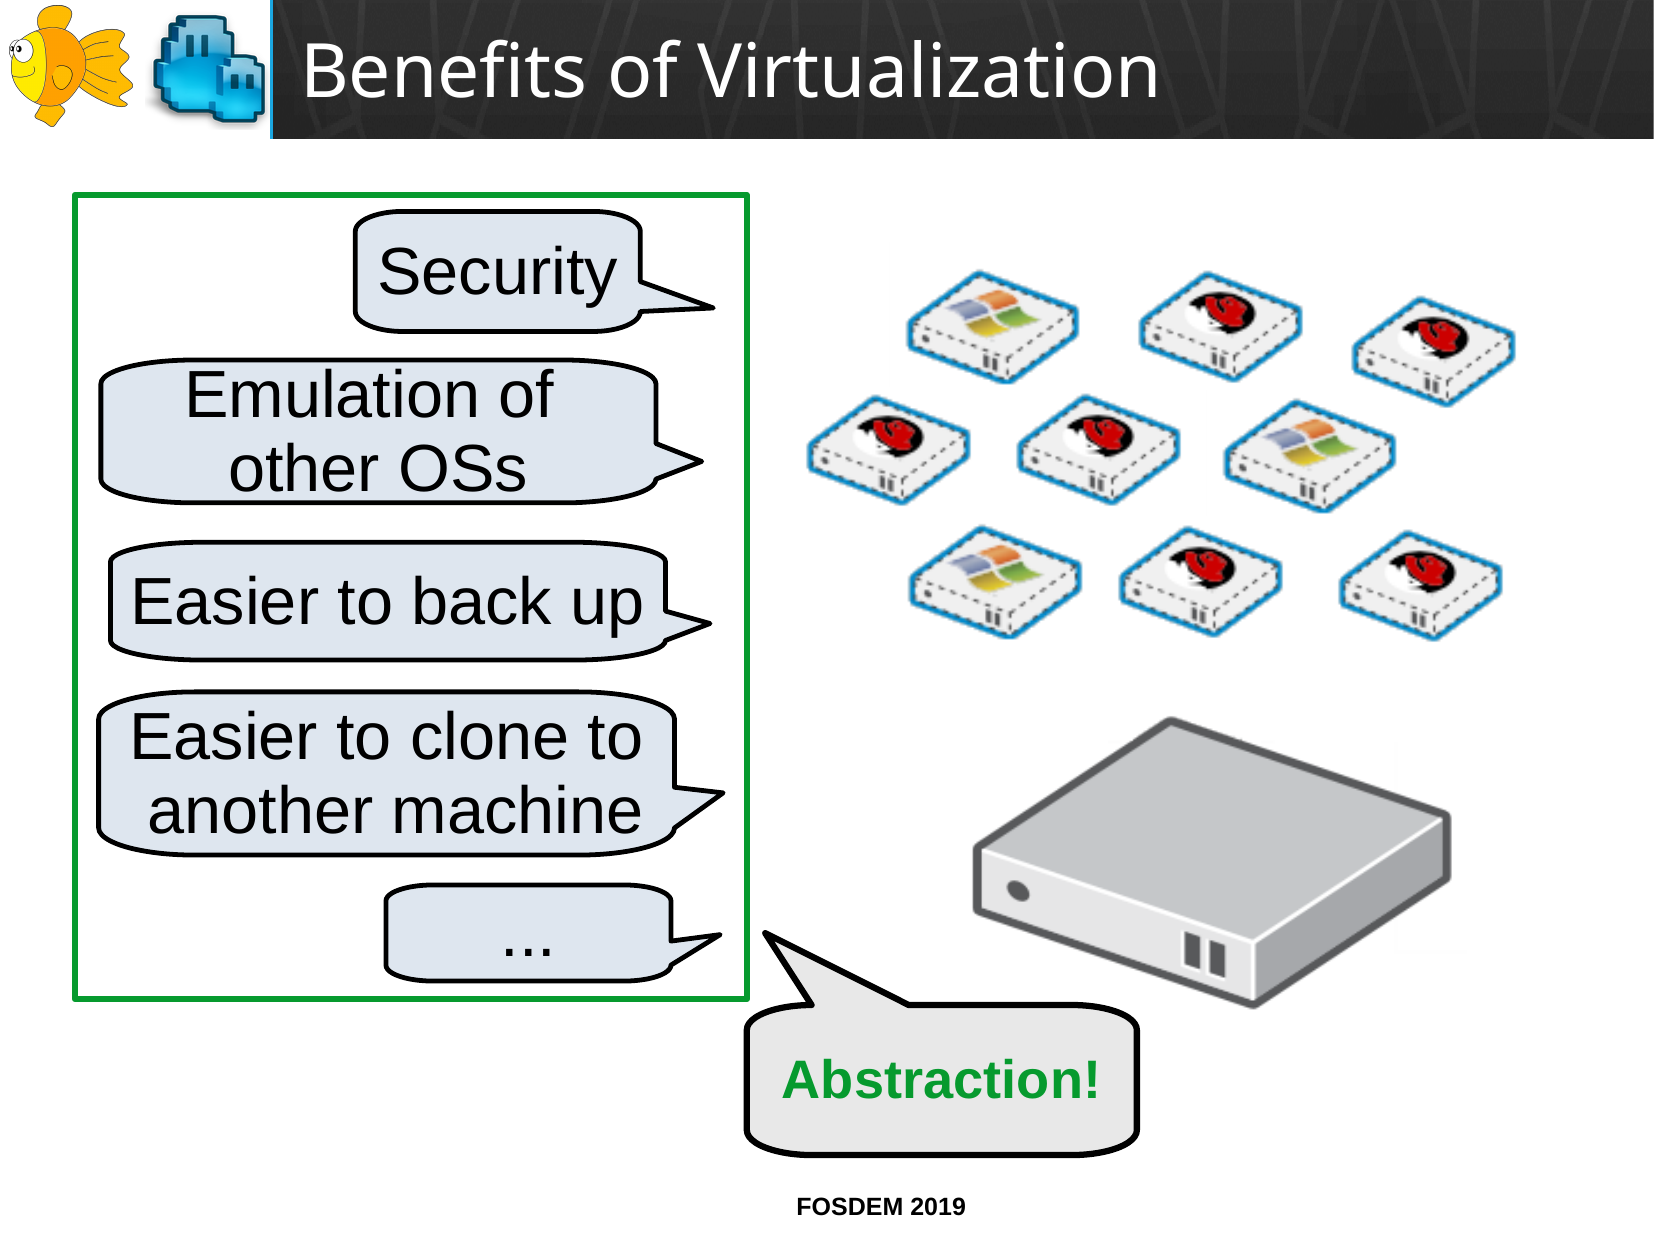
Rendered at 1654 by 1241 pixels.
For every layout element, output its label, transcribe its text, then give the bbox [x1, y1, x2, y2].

title Benefits of Virtualization [300, 11, 1653, 126]
text_box Security [355, 211, 714, 332]
picture [924, 692, 1510, 1029]
picture [1330, 519, 1510, 649]
text_box Abstraction! [746, 933, 1137, 1156]
picture [798, 242, 1523, 645]
text_box ... [385, 884, 721, 982]
text_box Easier to clone to another machine [98, 691, 724, 856]
picture [9, 5, 133, 127]
picture [145, 0, 1654, 139]
text_box Emulation of other OSs [100, 360, 702, 503]
text_box Easier to back up [110, 542, 711, 661]
